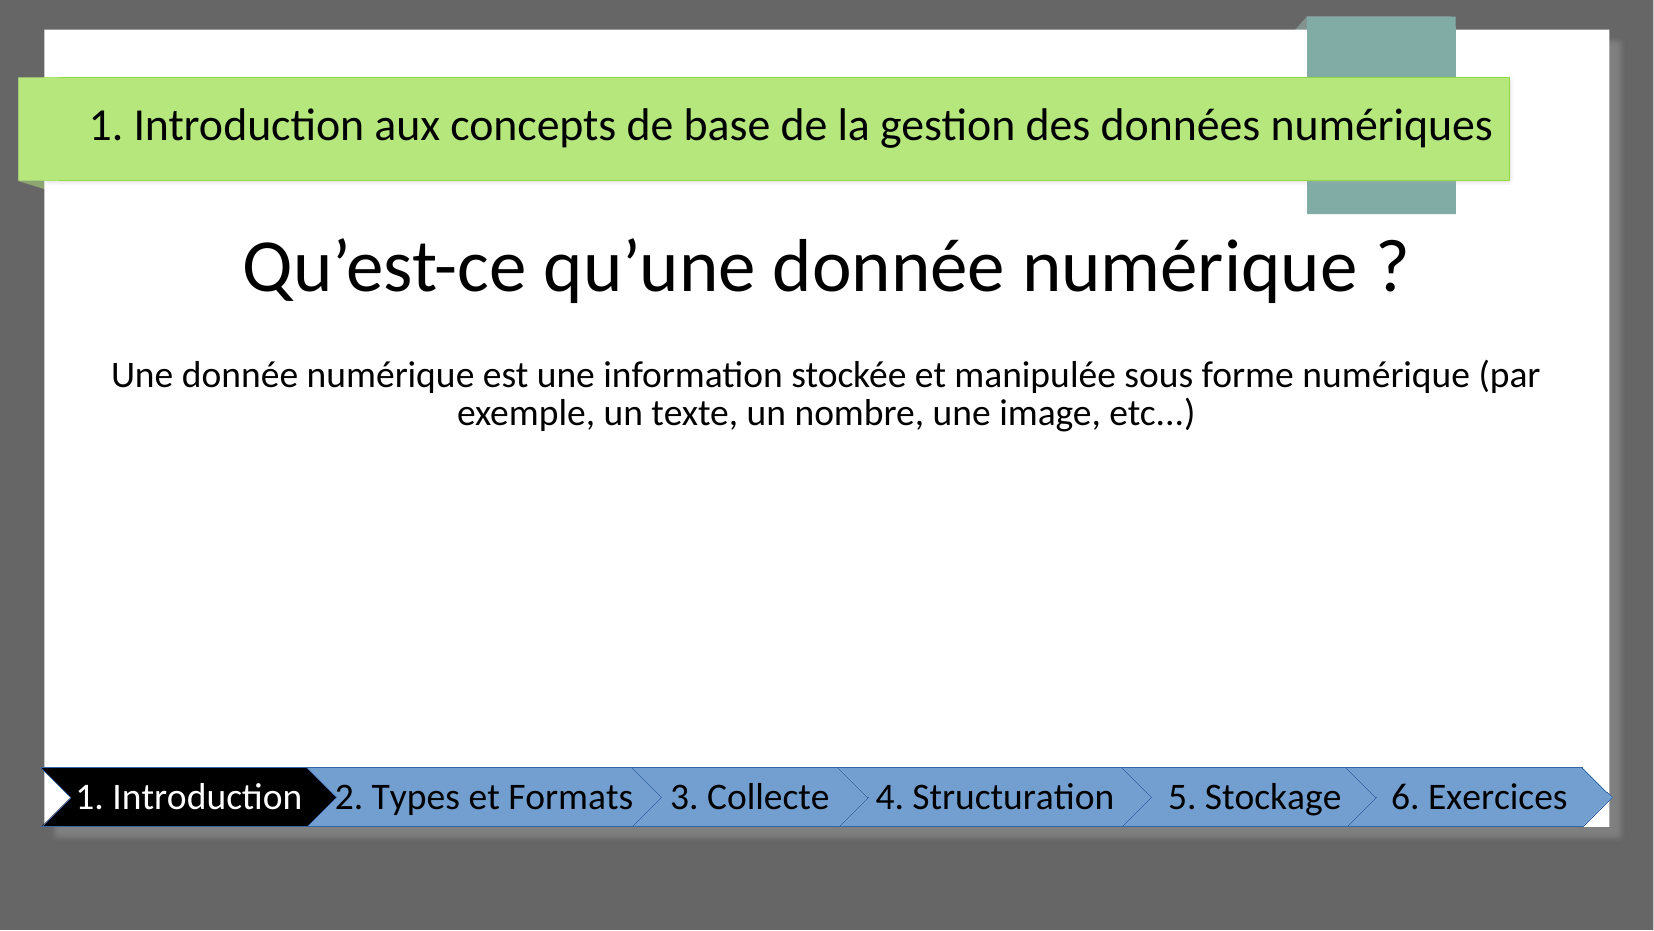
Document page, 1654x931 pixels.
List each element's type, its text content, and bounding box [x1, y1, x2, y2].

text_box 4. Structuration [838, 767, 1150, 827]
subtitle Qu’est-ce qu’une donnée numérique ? [88, 221, 1565, 325]
text_box 6. Exercices [1346, 767, 1613, 827]
title 1. Introduction aux concepts de base de la gestion des données numériques [88, 73, 1506, 178]
text_box 5. Stockage [1122, 767, 1375, 827]
text_box 2. Types et Formats [308, 767, 660, 827]
text_box Une donnée numérique est une information stockée et manipulée sous forme numérique (par exemple, un texte, un nombre, une image, etc...) [88, 345, 1565, 449]
text_box 3. Collecte [631, 767, 867, 827]
text_box 1. Introduction [41, 767, 337, 827]
